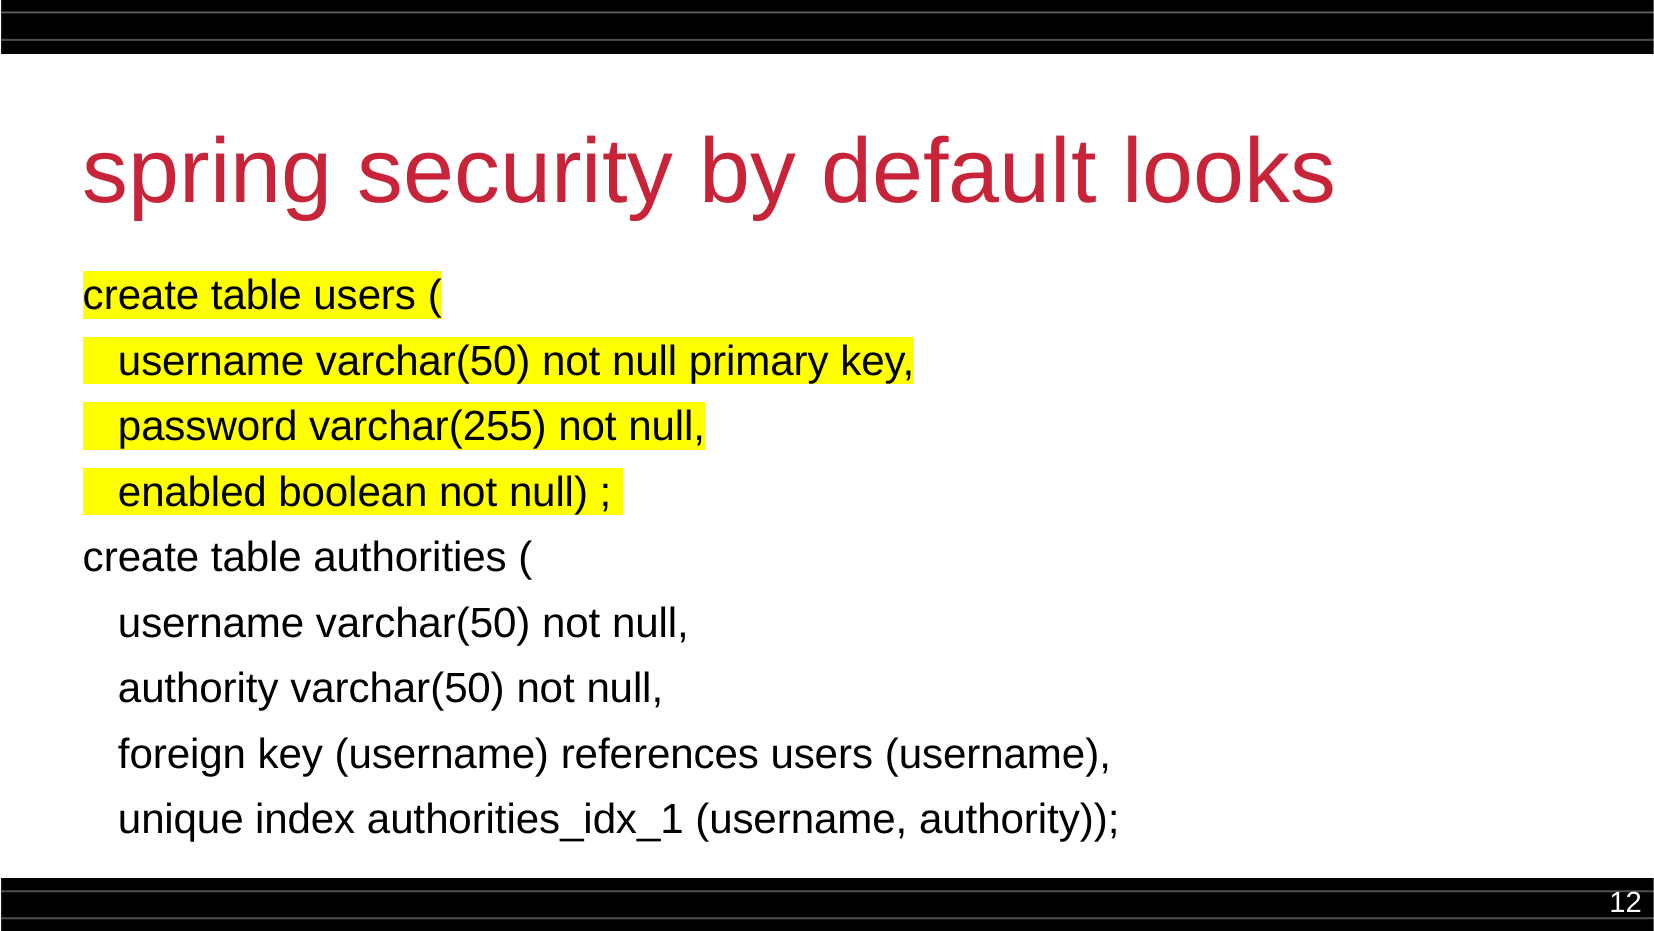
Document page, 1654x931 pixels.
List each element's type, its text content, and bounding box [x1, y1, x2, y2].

list create table users ( username varchar(50) not null primary key, password varchar(255) not null, enabled boolean not null) ; create table authorities ( username varchar(50) not null, authority varchar(50) not null, foreign key (username) references users (username), unique index authorities_idx_1 (username, authority)); [82, 271, 1571, 851]
picture [1, 0, 1654, 54]
picture [1, 878, 1654, 931]
title spring security by default looks [82, 92, 1571, 249]
